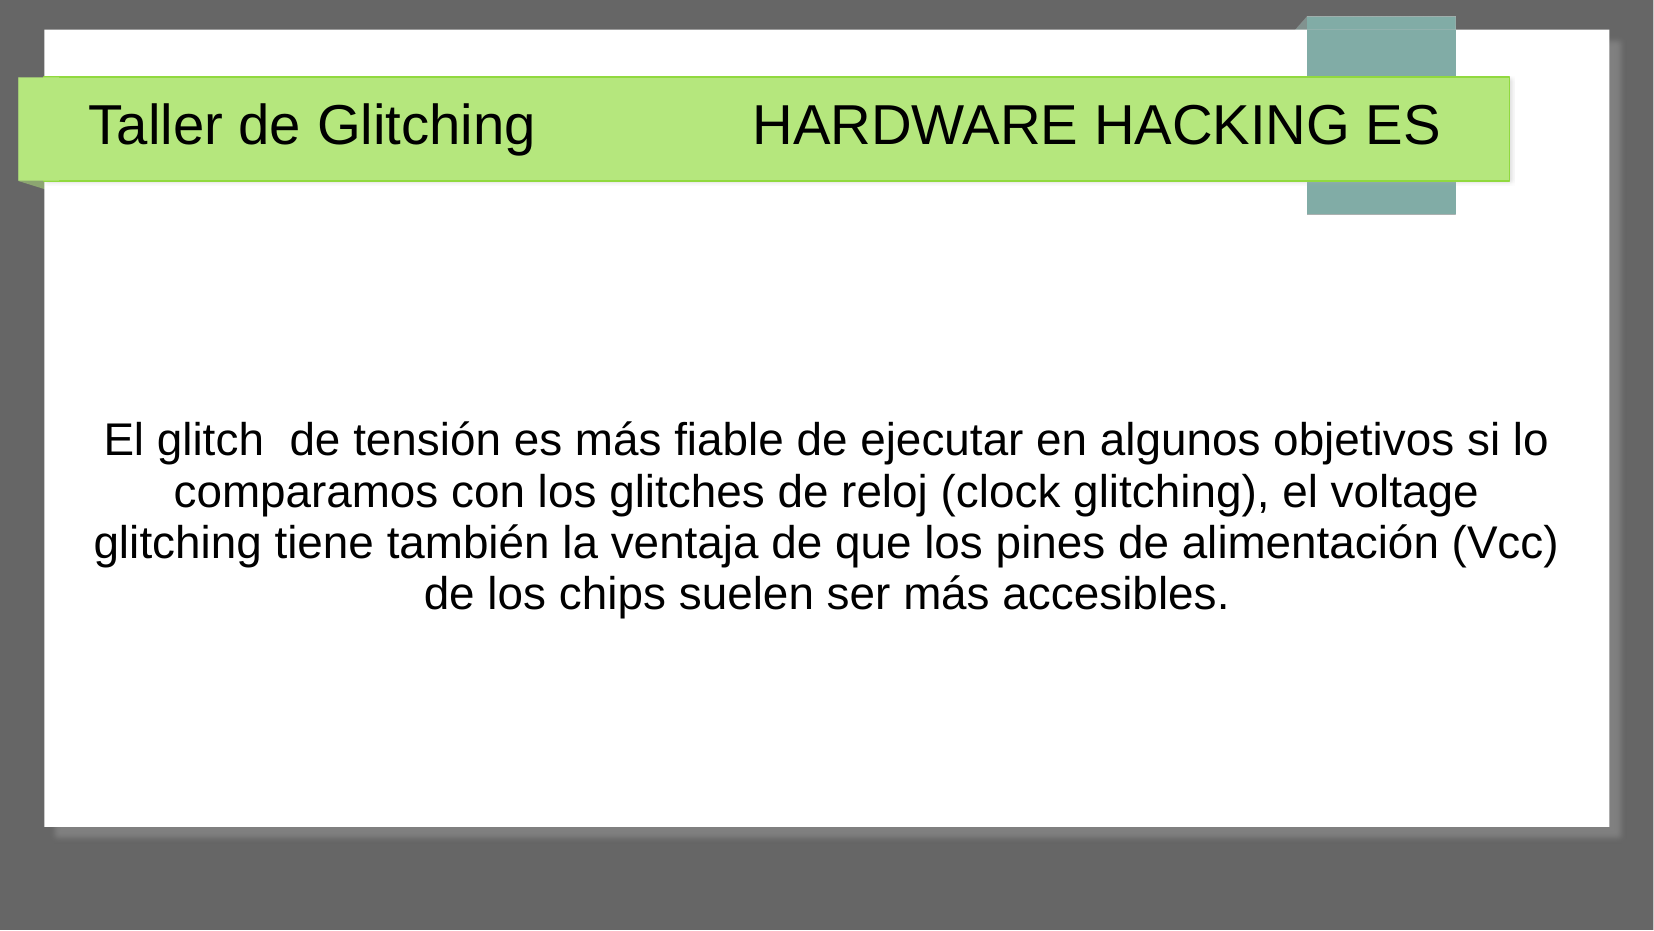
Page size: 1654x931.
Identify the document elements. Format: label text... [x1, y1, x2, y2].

subtitle El glitch de tensión es más fiable de ejecutar en algunos objetivos si lo comparamos con los glitches de reloj (clock glitching), el voltage glitching tiene también la ventaja de que los pines de alimentación (Vcc) de los chips suelen ser más accesibles. [88, 221, 1565, 813]
title Taller de Glitching HARDWARE HACKING ES [88, 73, 1506, 178]
